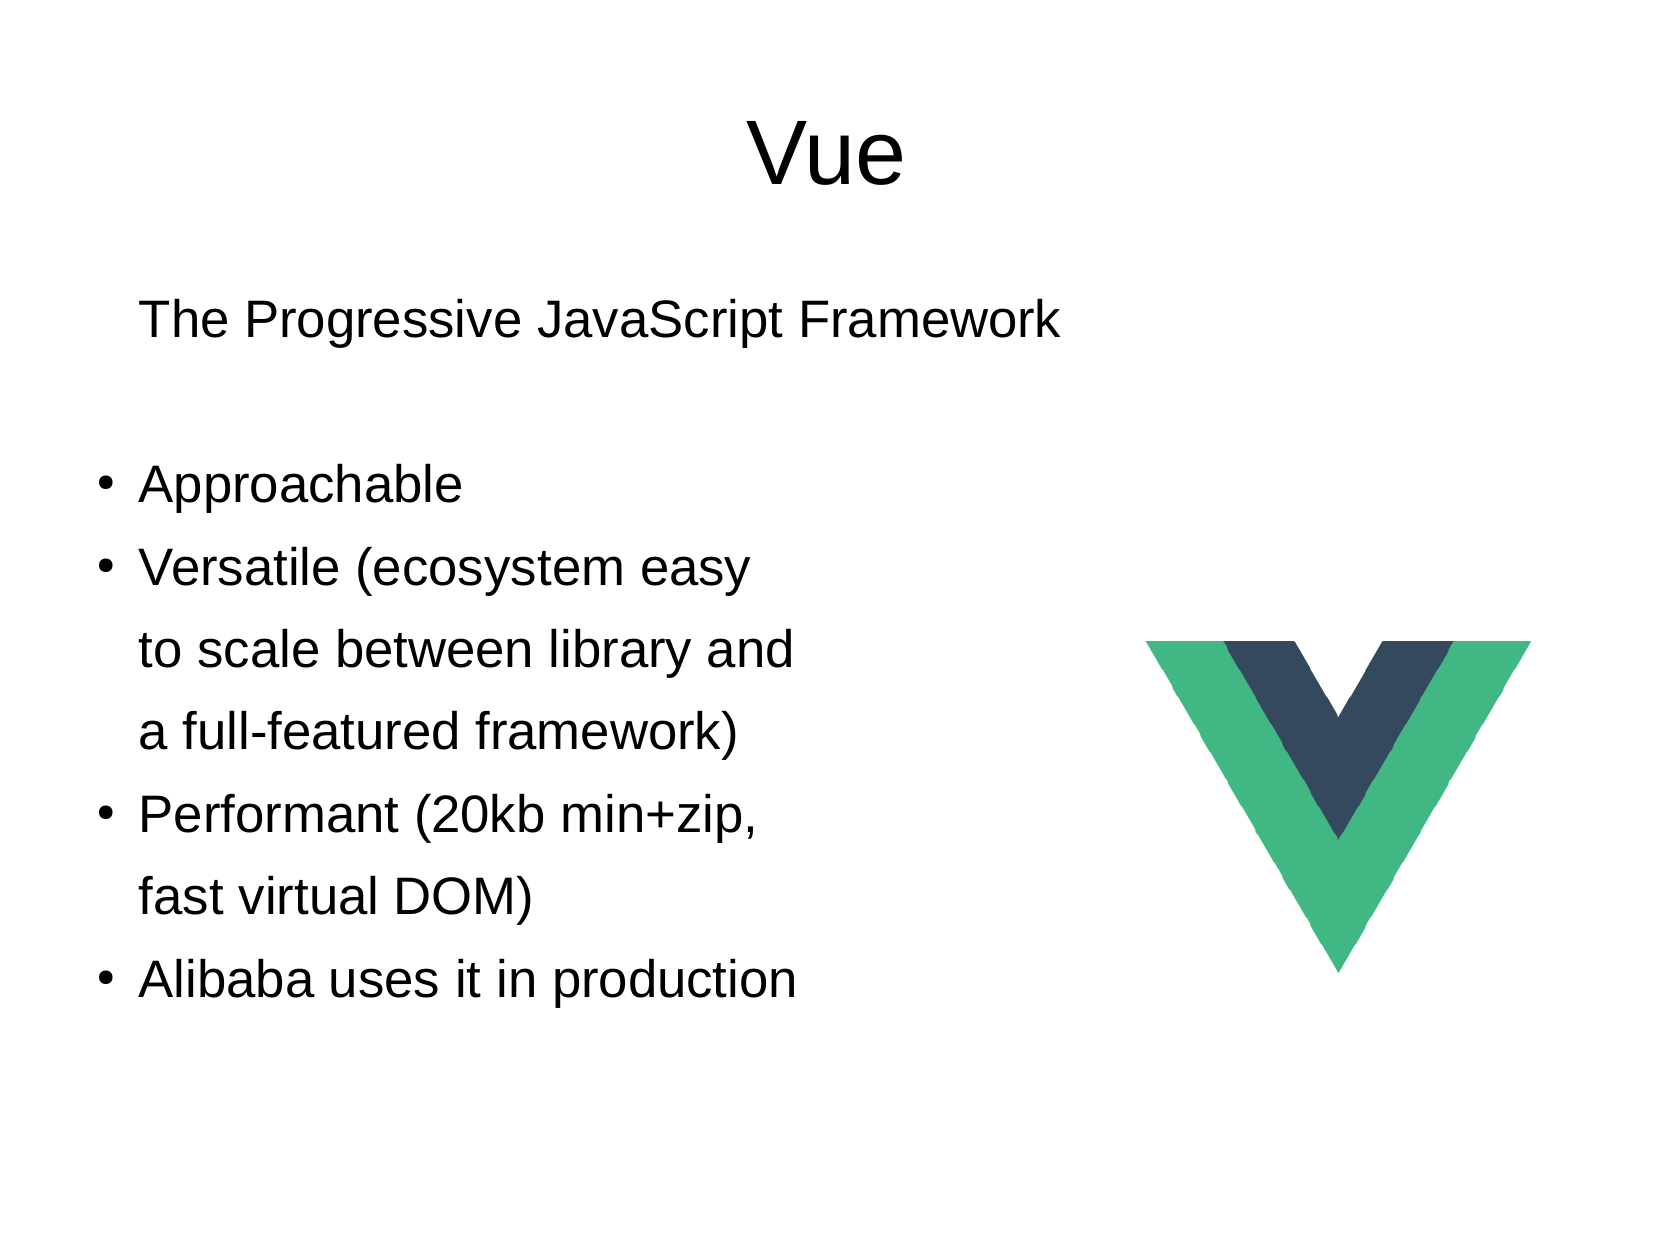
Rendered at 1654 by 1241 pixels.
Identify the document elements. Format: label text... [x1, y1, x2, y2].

picture [1145, 614, 1531, 1000]
title Vue [82, 49, 1571, 257]
list The Progressive JavaScript Framework Approachable Versatile (ecosystem easy to scale between library and a full-featured framework) Performant (20kb min+zip, fast virtual DOM) Alibaba uses it in production [82, 290, 1571, 1010]
